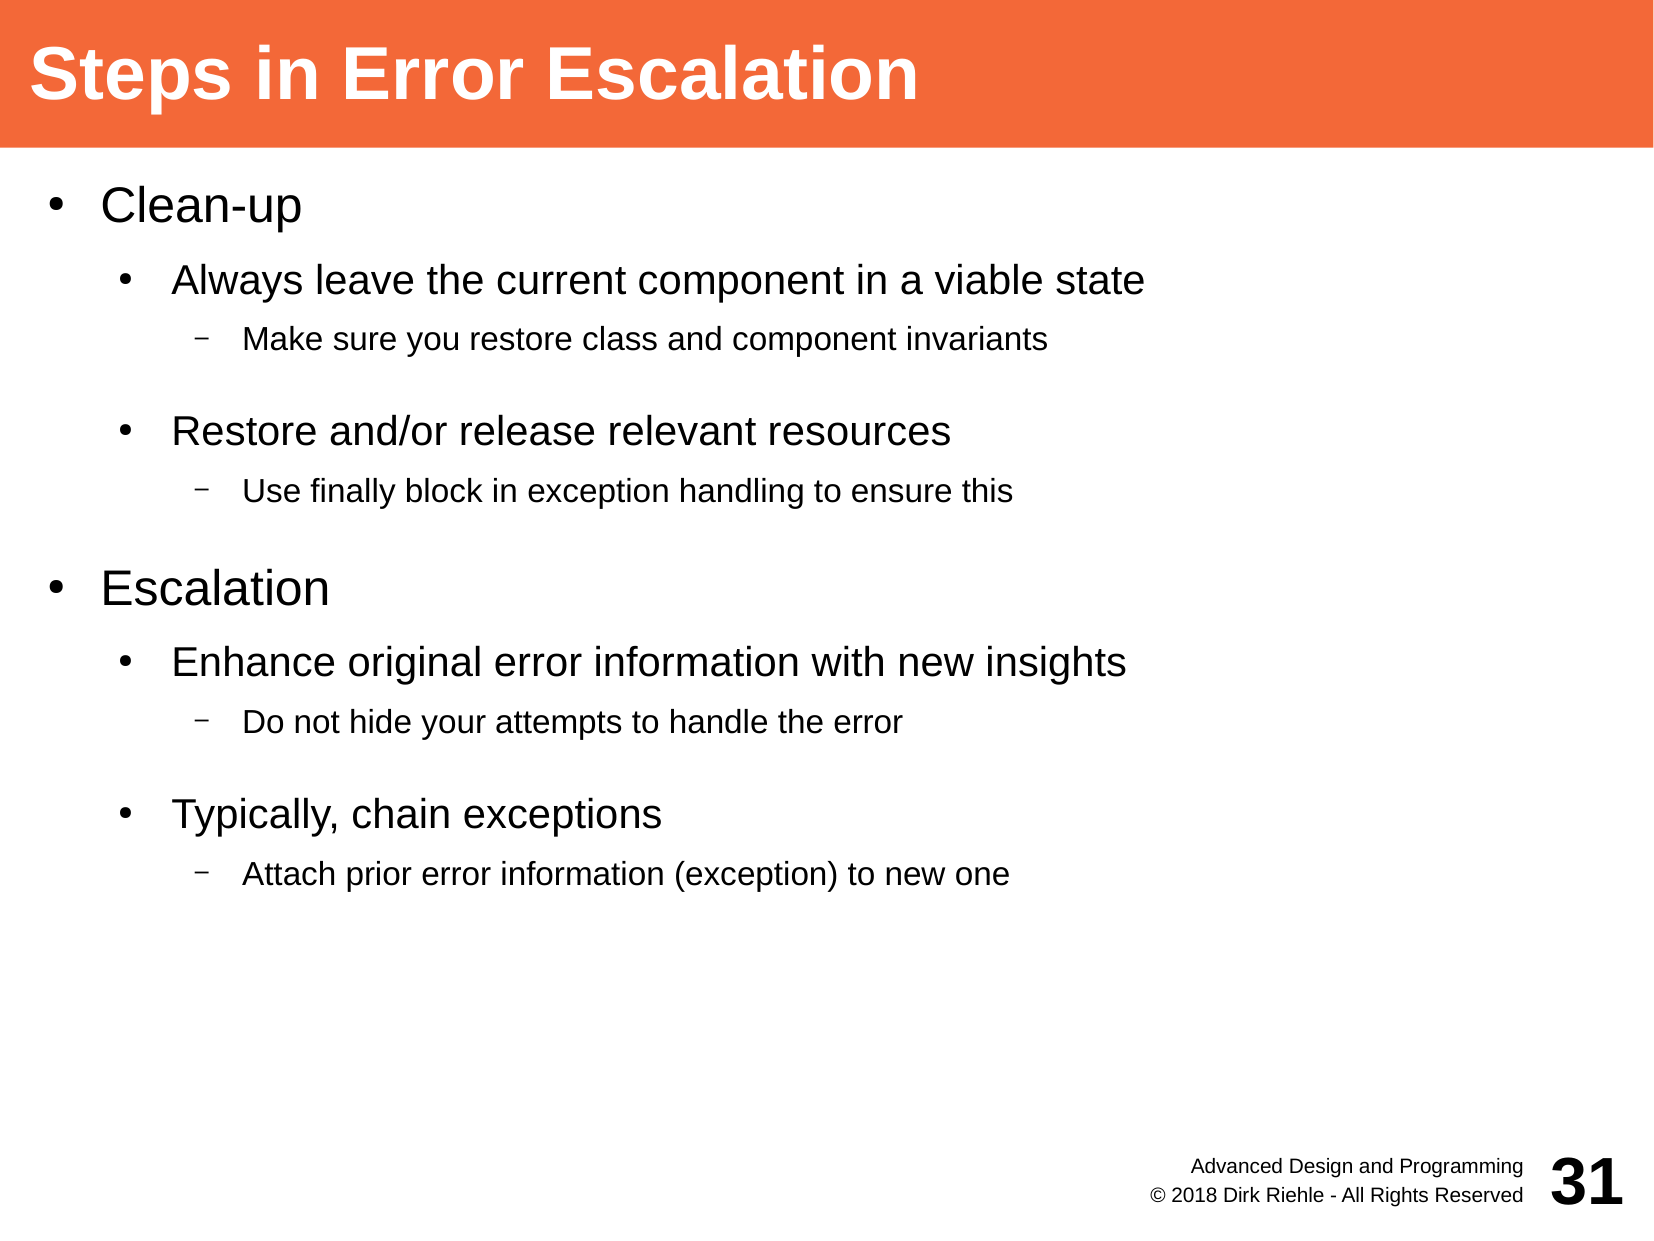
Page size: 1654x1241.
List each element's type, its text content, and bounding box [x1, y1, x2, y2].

title Steps in Error Escalation [0, 0, 1654, 148]
list Clean-up Always leave the current component in a viable state Make sure you restore class and component invariants Restore and/or release relevant resources Use finally block in exception handling to ensure this Escalation Enhance original error information with new insights Do not hide your attempts to handle the error Typically, chain exceptions Attach prior error information (exception) to new one [29, 177, 1625, 1063]
